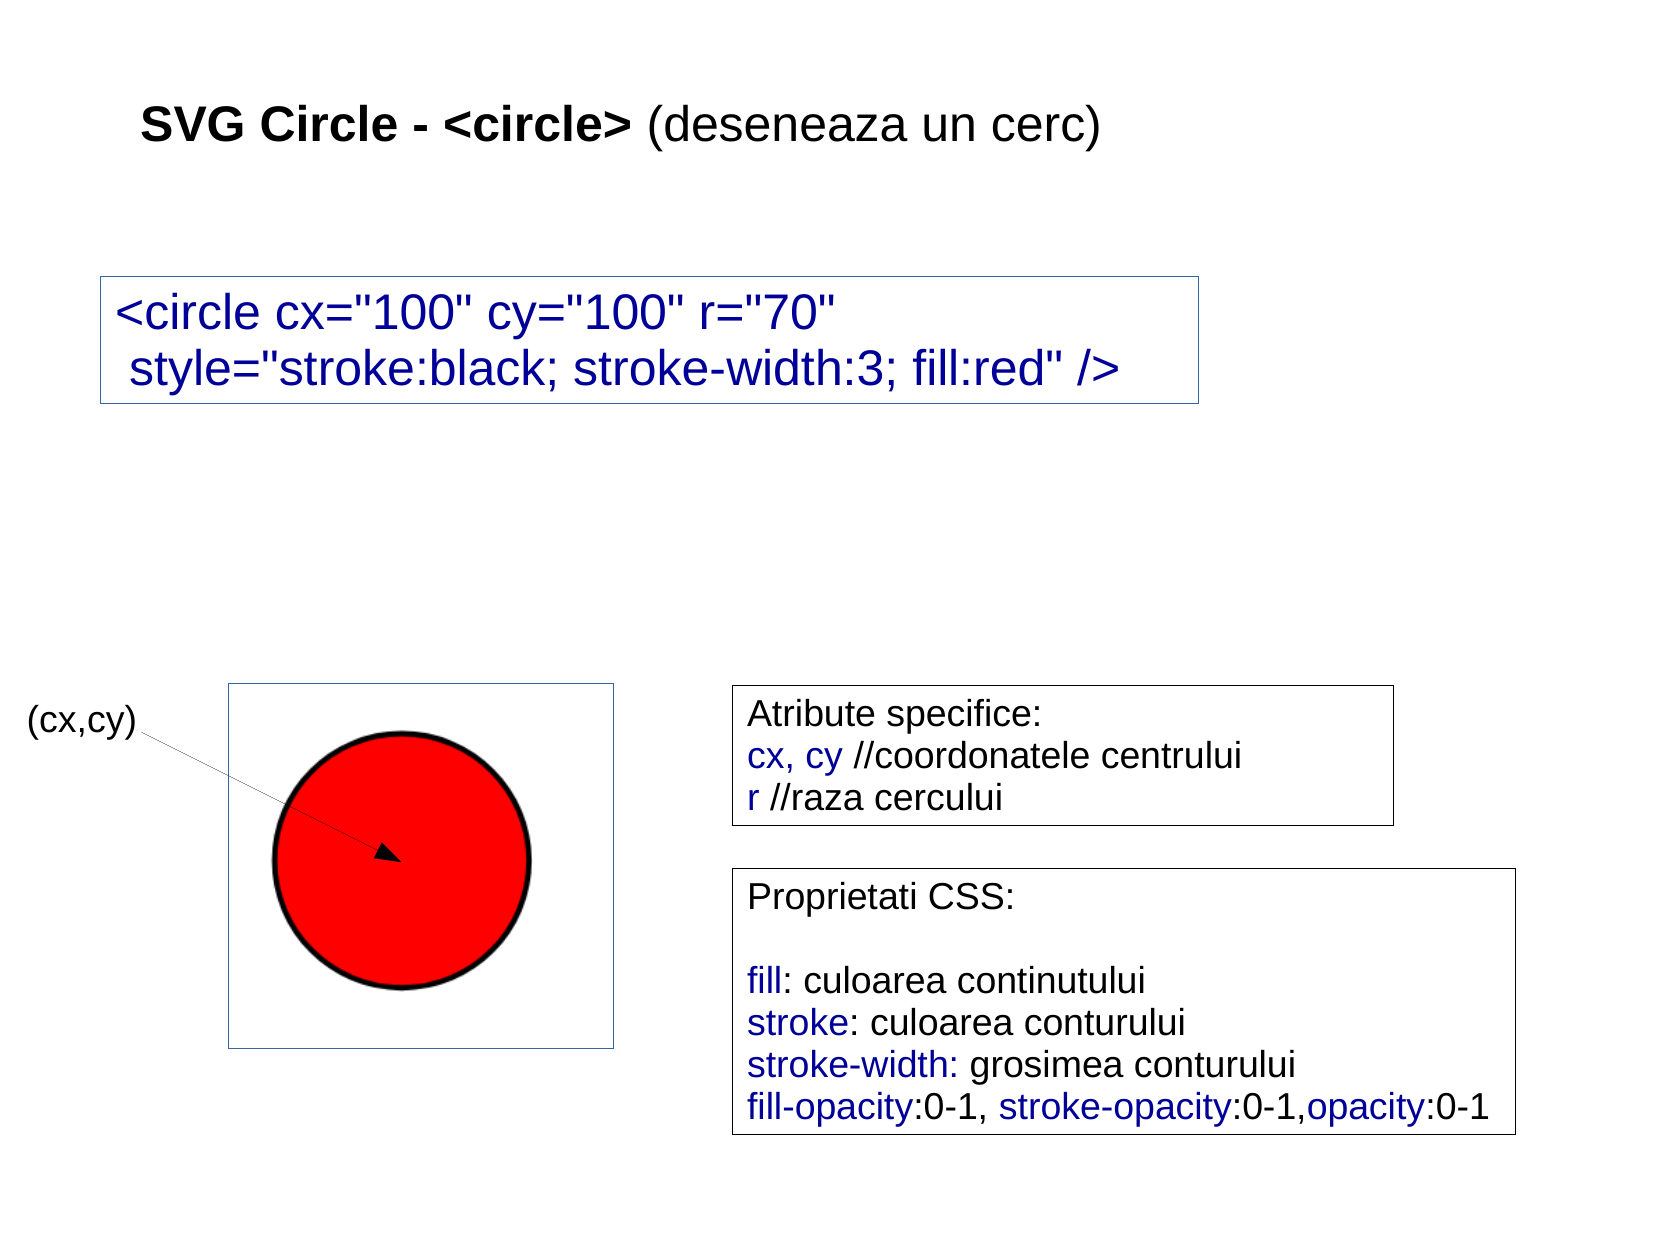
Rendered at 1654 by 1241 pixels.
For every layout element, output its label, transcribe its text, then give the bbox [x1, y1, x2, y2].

picture [228, 683, 614, 1049]
text_box Atribute specifice: cx, cy //coordonatele centrului r //raza cercului [732, 685, 1394, 826]
text_box (cx,cy) [11, 690, 152, 748]
text_box <circle cx="100" cy="100" r="70" style="stroke:black; stroke-width:3; fill:red" /> [100, 276, 1199, 404]
text_box Proprietati CSS: fill: culoarea continutului stroke: culoarea conturului stroke-width: grosimea conturului fill-opacity:0-1, stroke-opacity:0-1,opacity:0-1 [732, 868, 1516, 1135]
text_box SVG Circle - <circle> (deseneaza un cerc) [125, 88, 1146, 229]
